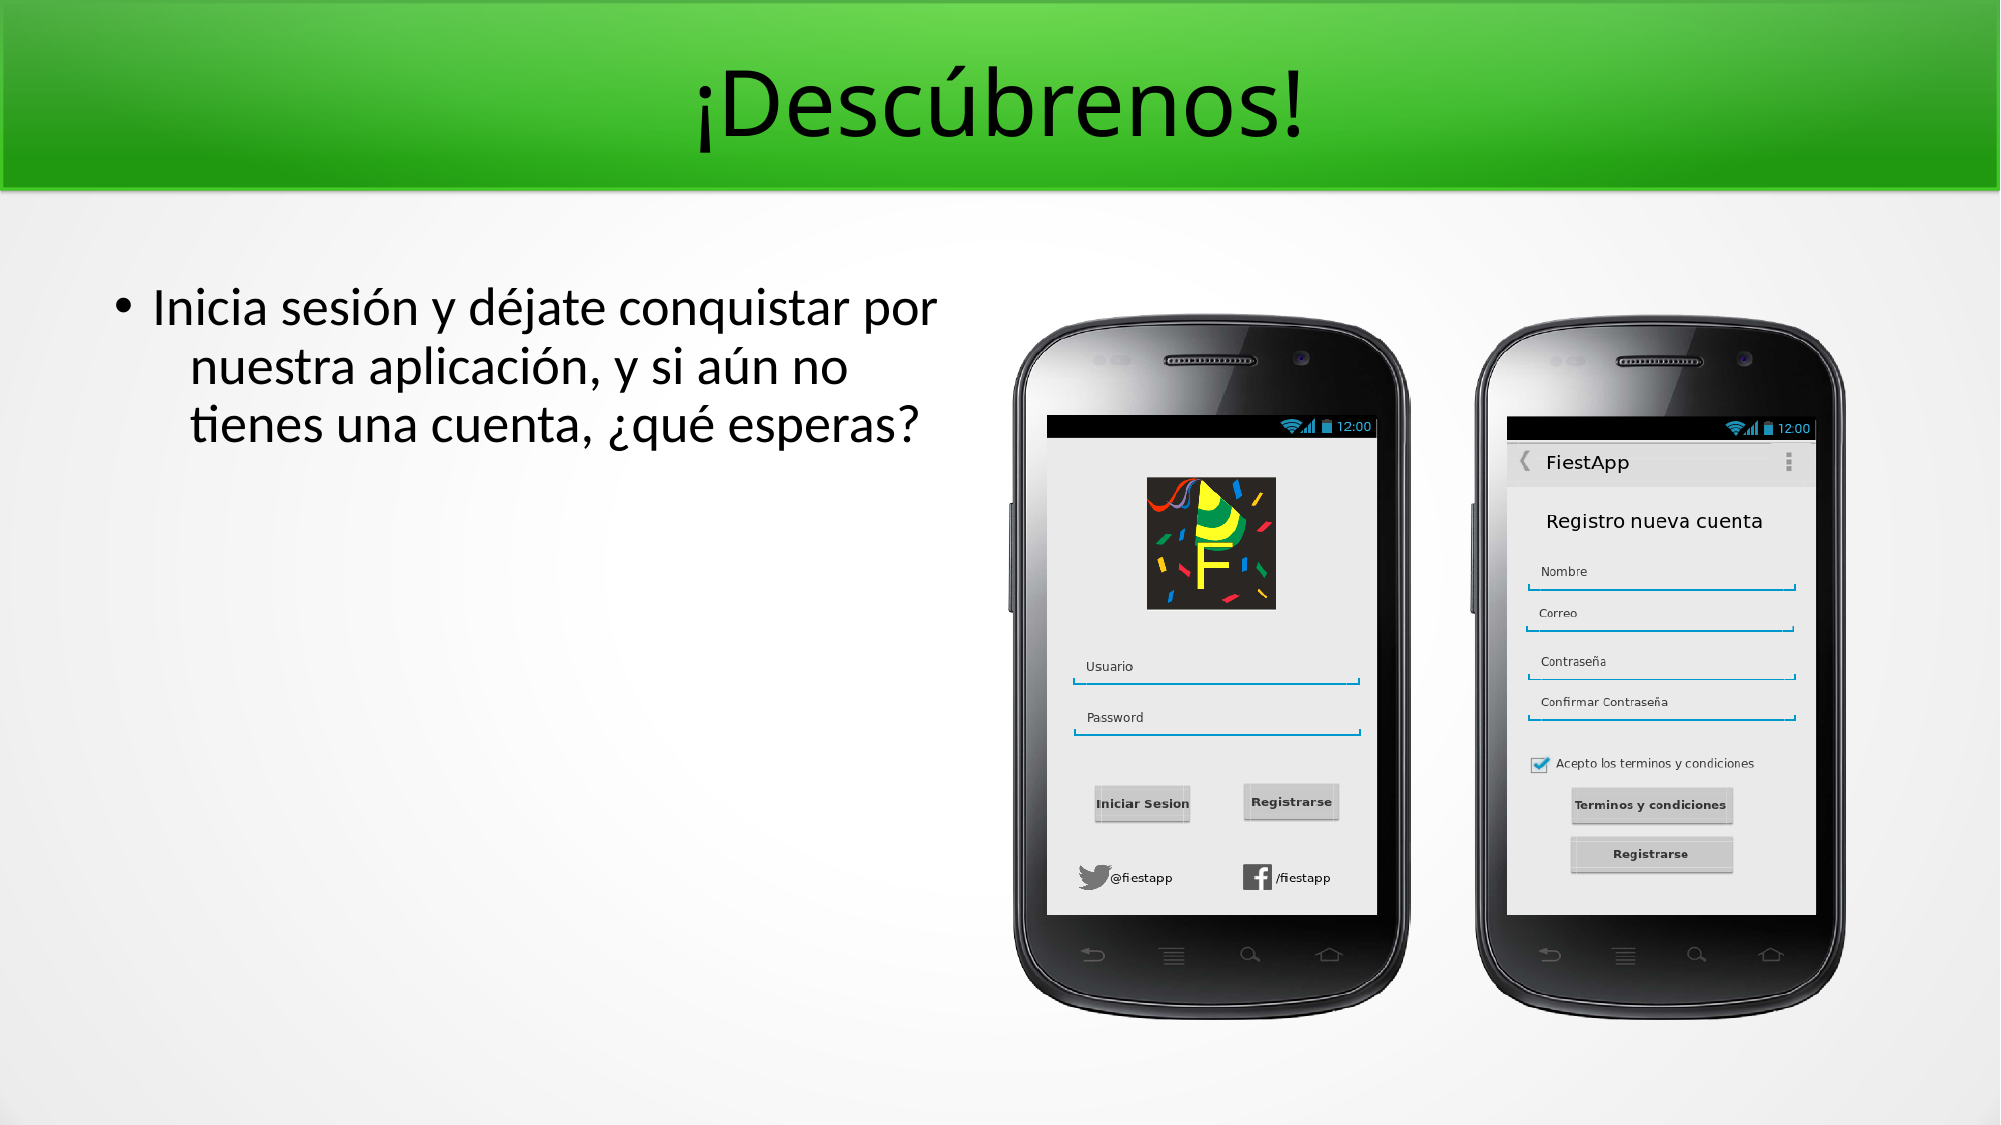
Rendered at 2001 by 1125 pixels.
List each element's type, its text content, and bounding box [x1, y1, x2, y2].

picture [1470, 314, 1846, 1021]
list Inicia sesión y déjate conquistar por nuestra aplicación, y si aún no tienes una cuenta, ¿qué esperas? [99, 271, 979, 583]
title ¡Descúbrenos! [99, 42, 1900, 172]
picture [1008, 313, 1411, 1021]
